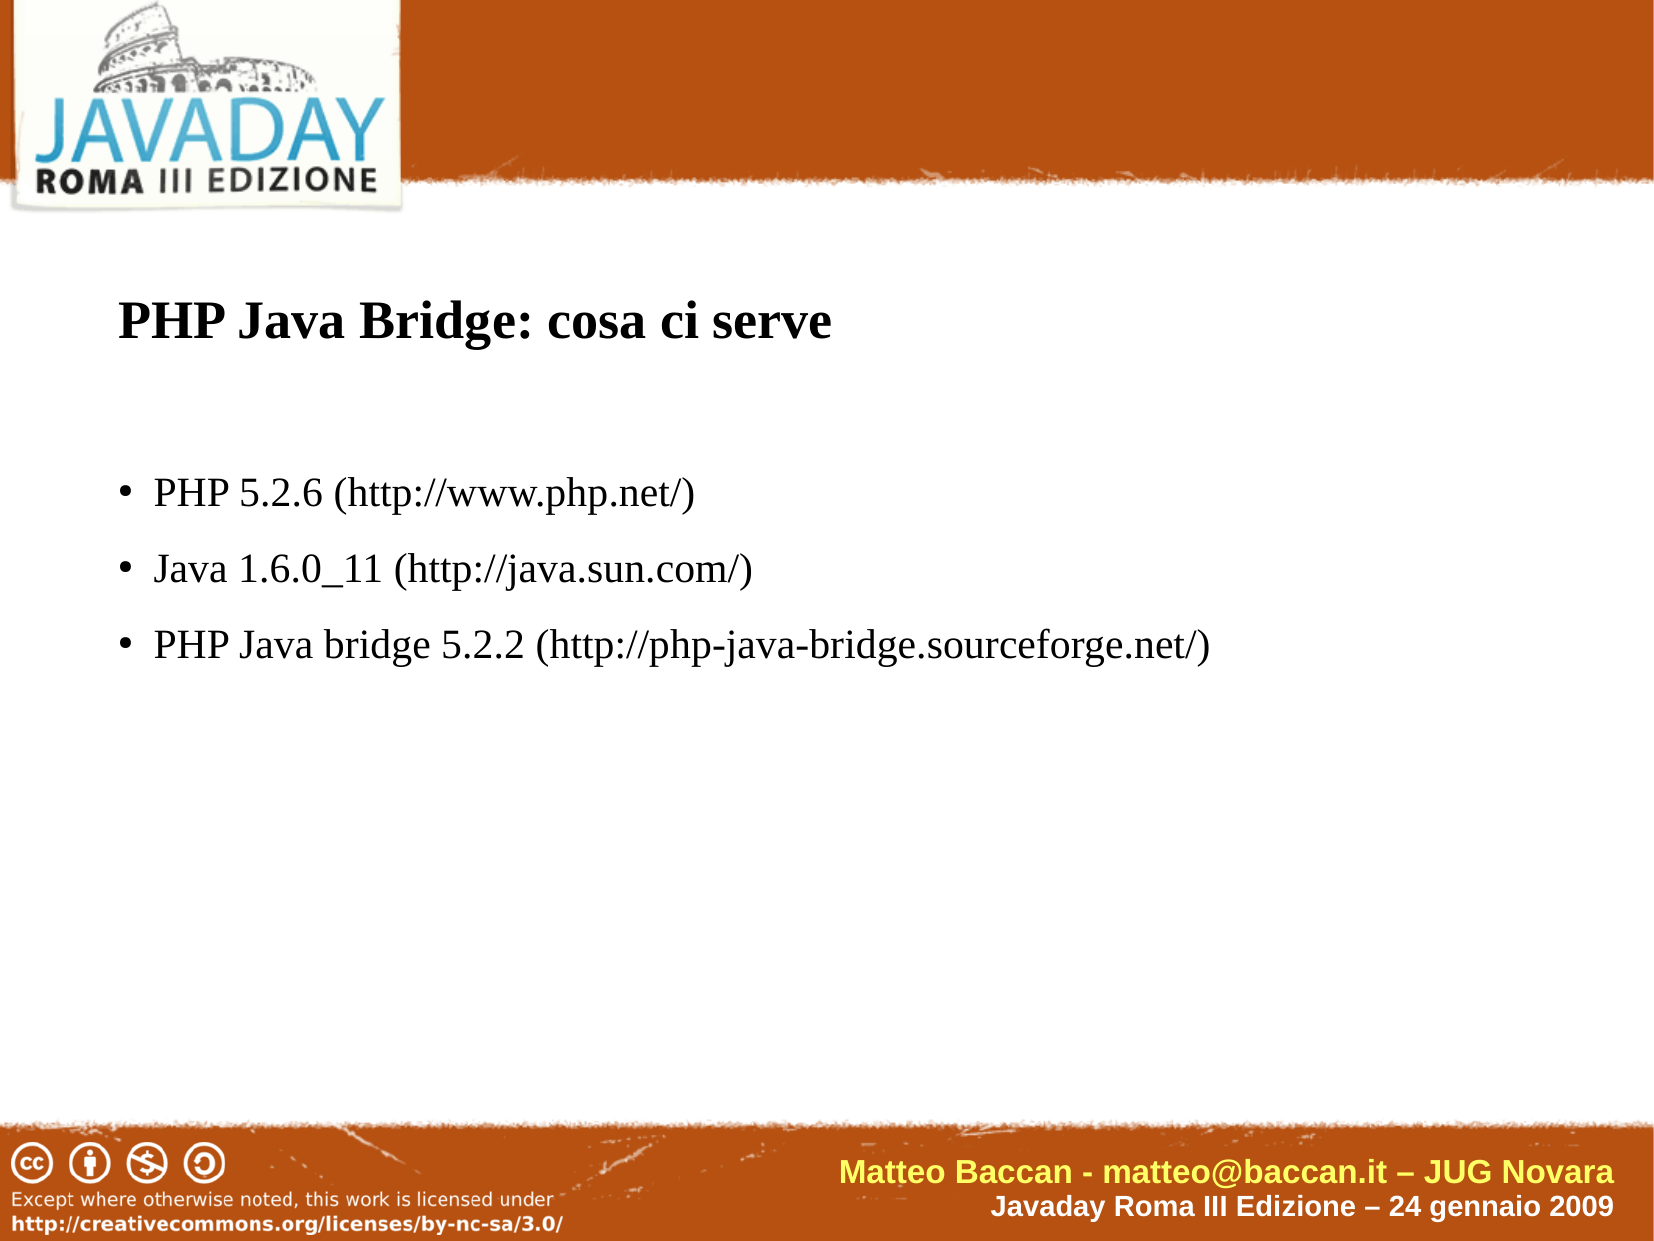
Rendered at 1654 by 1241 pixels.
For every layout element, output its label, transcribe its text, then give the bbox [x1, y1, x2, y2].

picture [0, 0, 1654, 231]
picture [0, 1007, 1654, 1241]
list PHP Java Bridge: cosa ci serve PHP 5.2.6 (http://www.php.net/) Java 1.6.0_11 (http://java.sun.com/) PHP Java bridge 5.2.2 (http://php-java-bridge.sourceforge.net/) [82, 290, 1571, 991]
